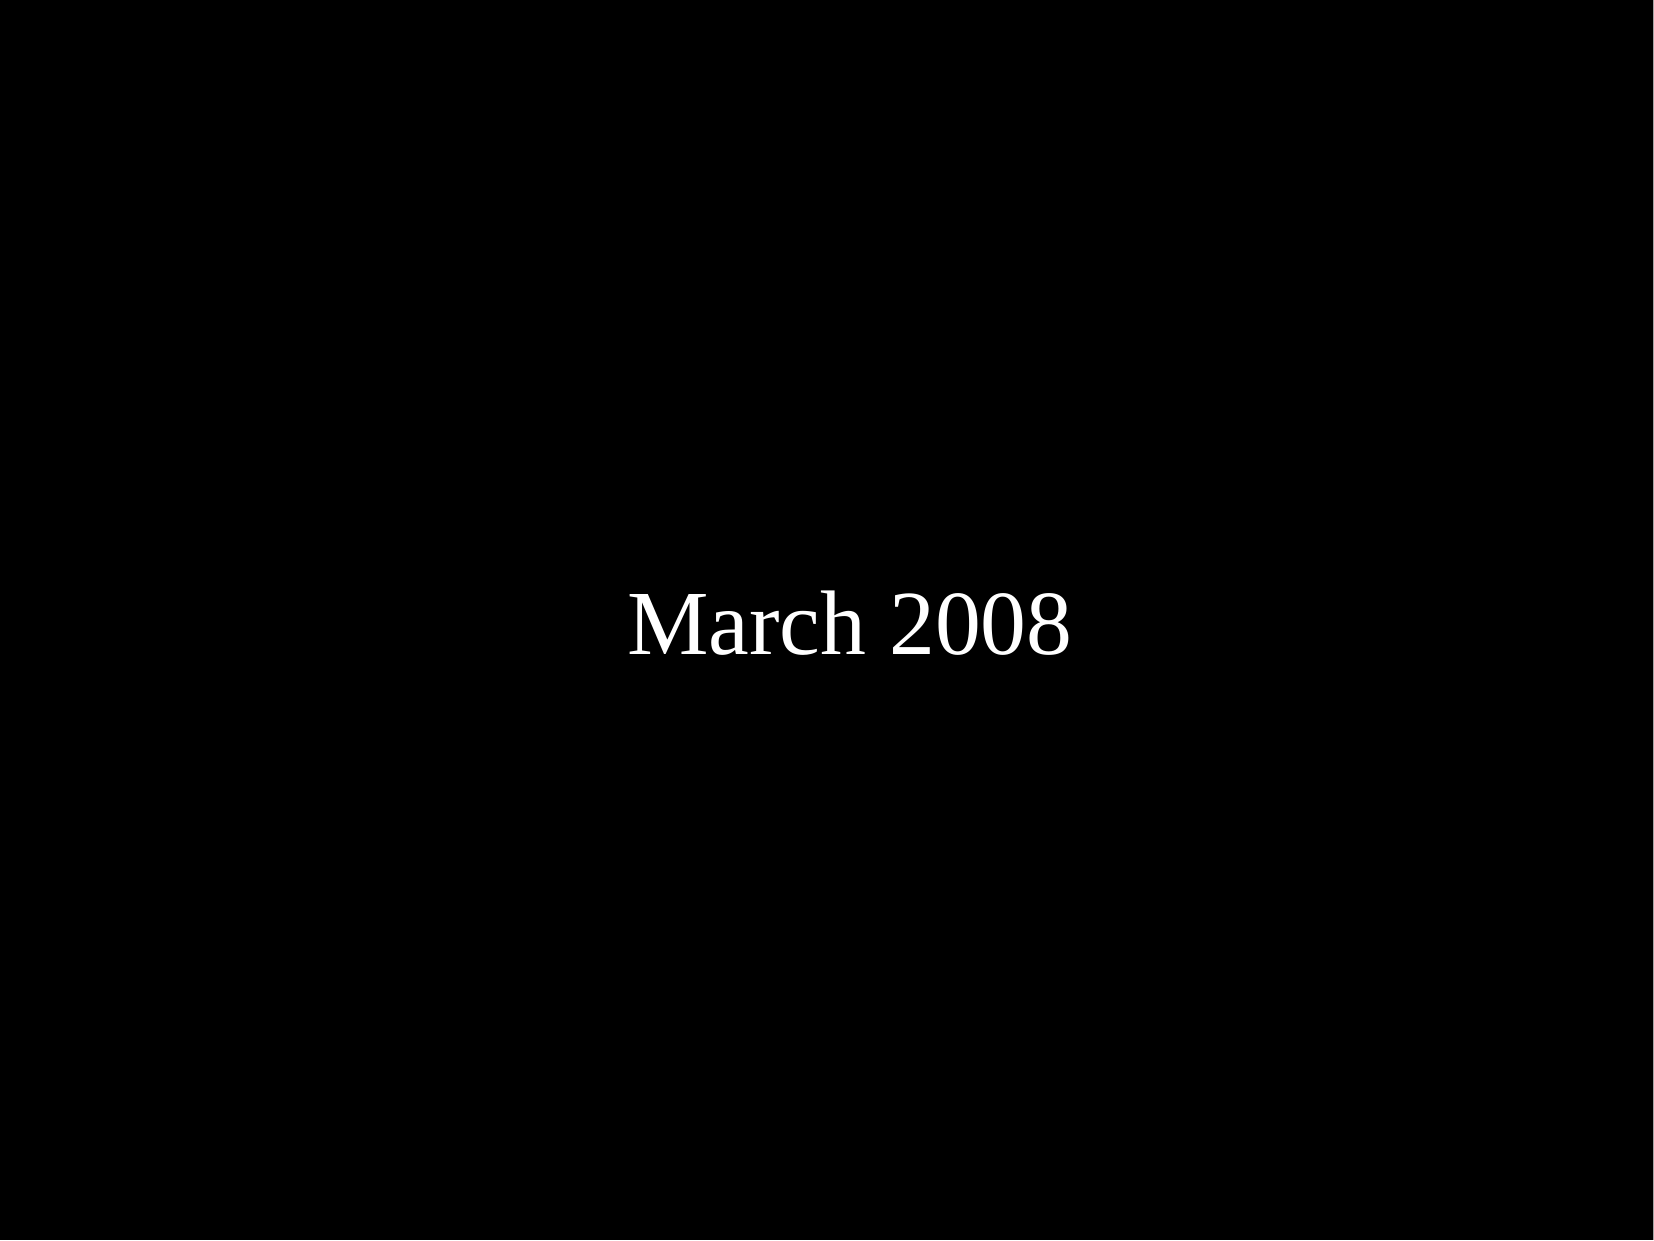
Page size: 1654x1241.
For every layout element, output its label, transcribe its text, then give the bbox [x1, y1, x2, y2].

title March 2008 [106, 519, 1595, 727]
